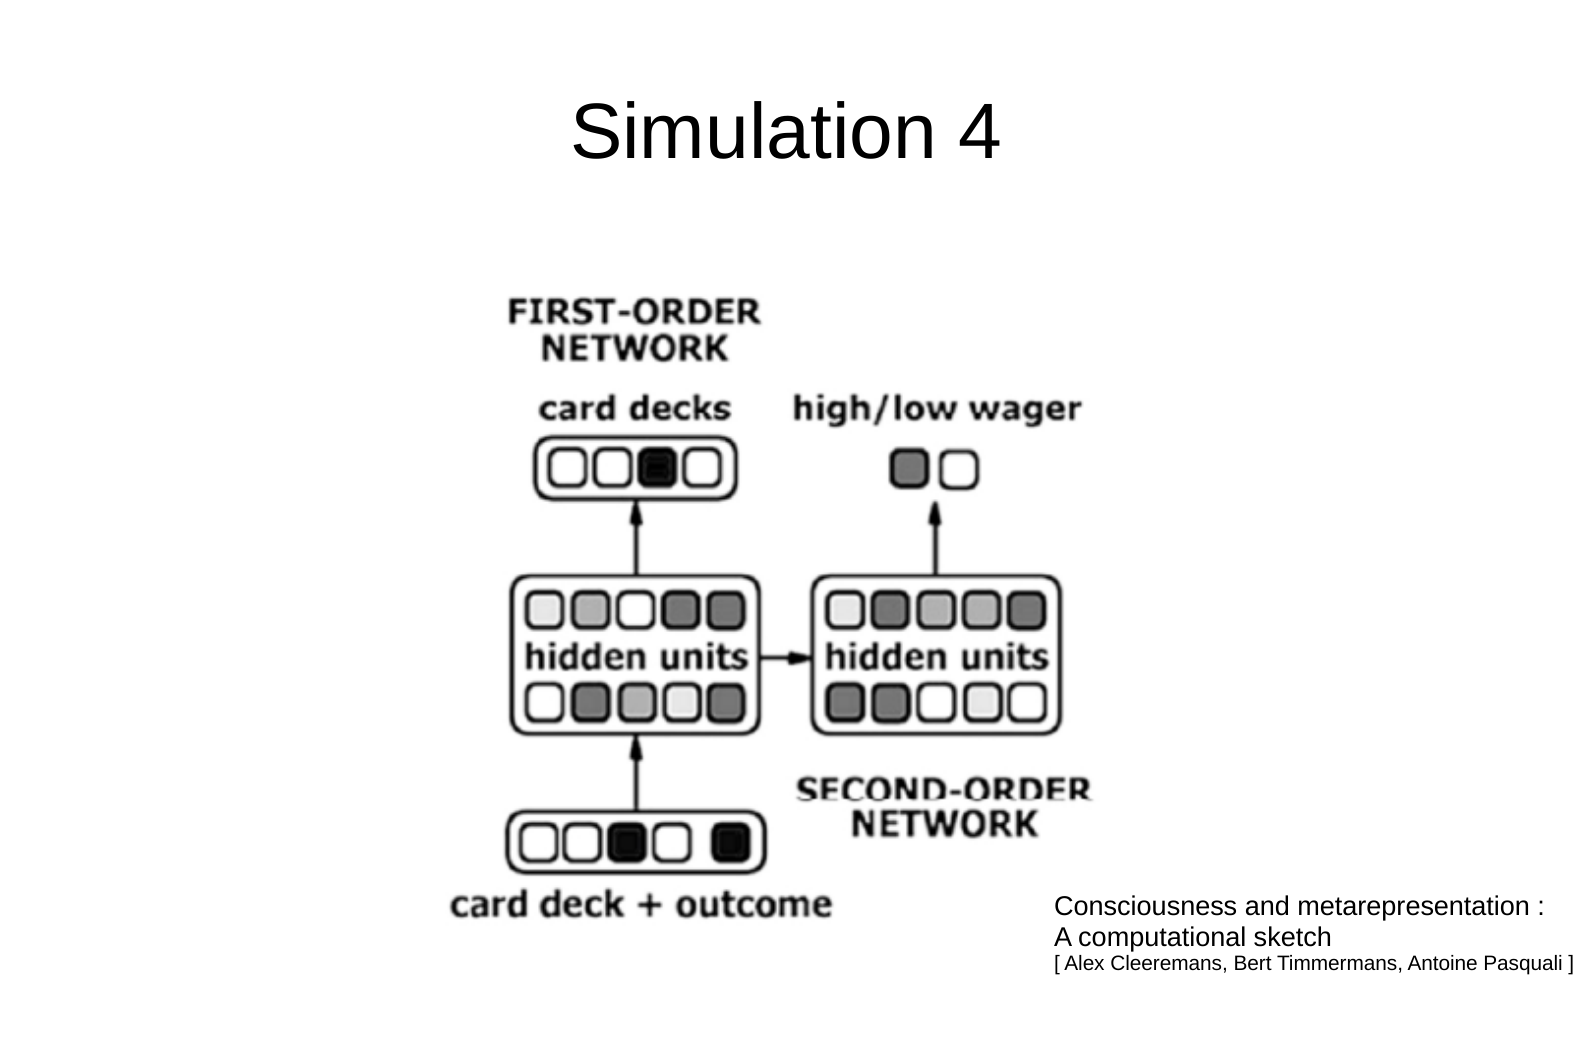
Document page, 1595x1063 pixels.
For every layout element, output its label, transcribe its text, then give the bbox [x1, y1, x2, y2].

title Simulation 4 [79, 42, 1515, 220]
text_box Consciousness and metarepresentation : A computational sketch [ Alex Cleeremans, Bert Timmermans, Antoine Pasquali ] [968, 883, 1595, 1025]
picture [427, 248, 1135, 951]
